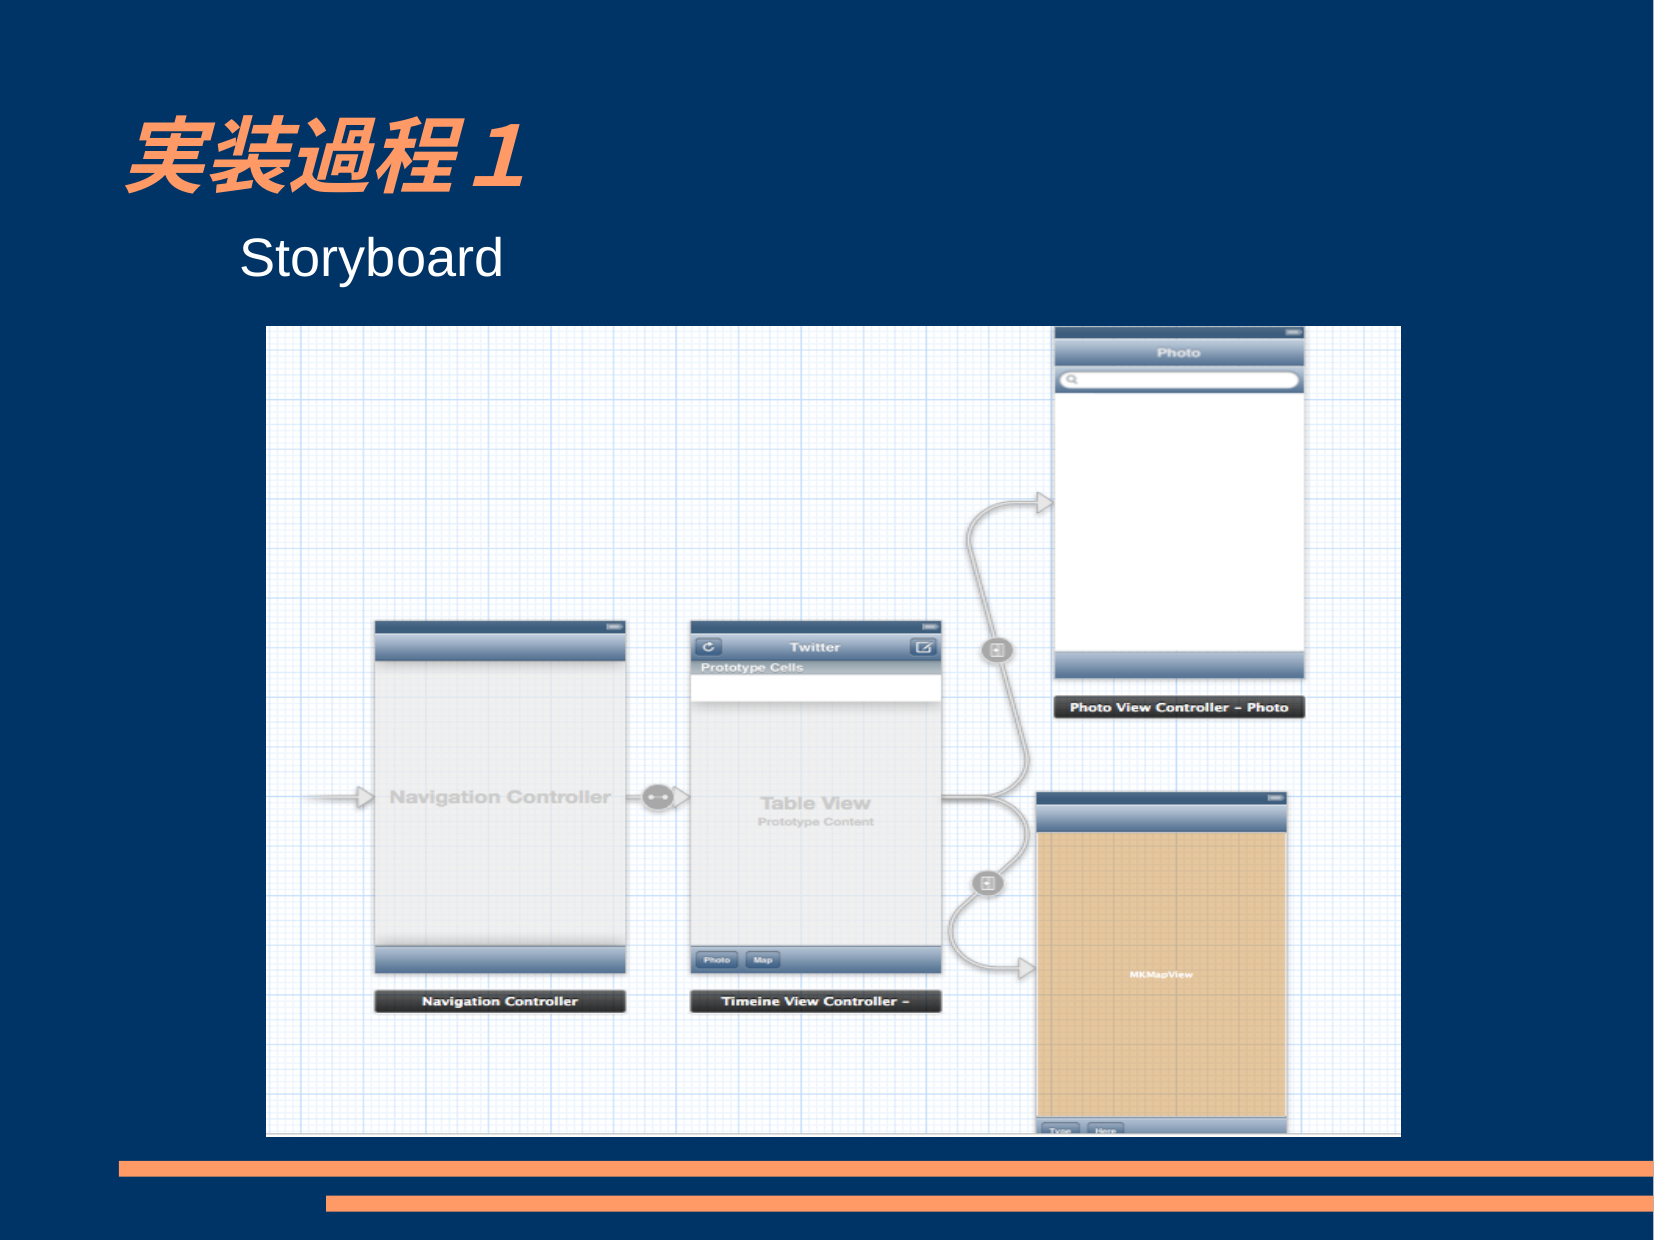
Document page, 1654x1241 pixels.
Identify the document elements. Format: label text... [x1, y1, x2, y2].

title 実装過程１ [121, 46, 1534, 254]
picture [266, 326, 1401, 1137]
text_box Storyboard [224, 219, 993, 296]
